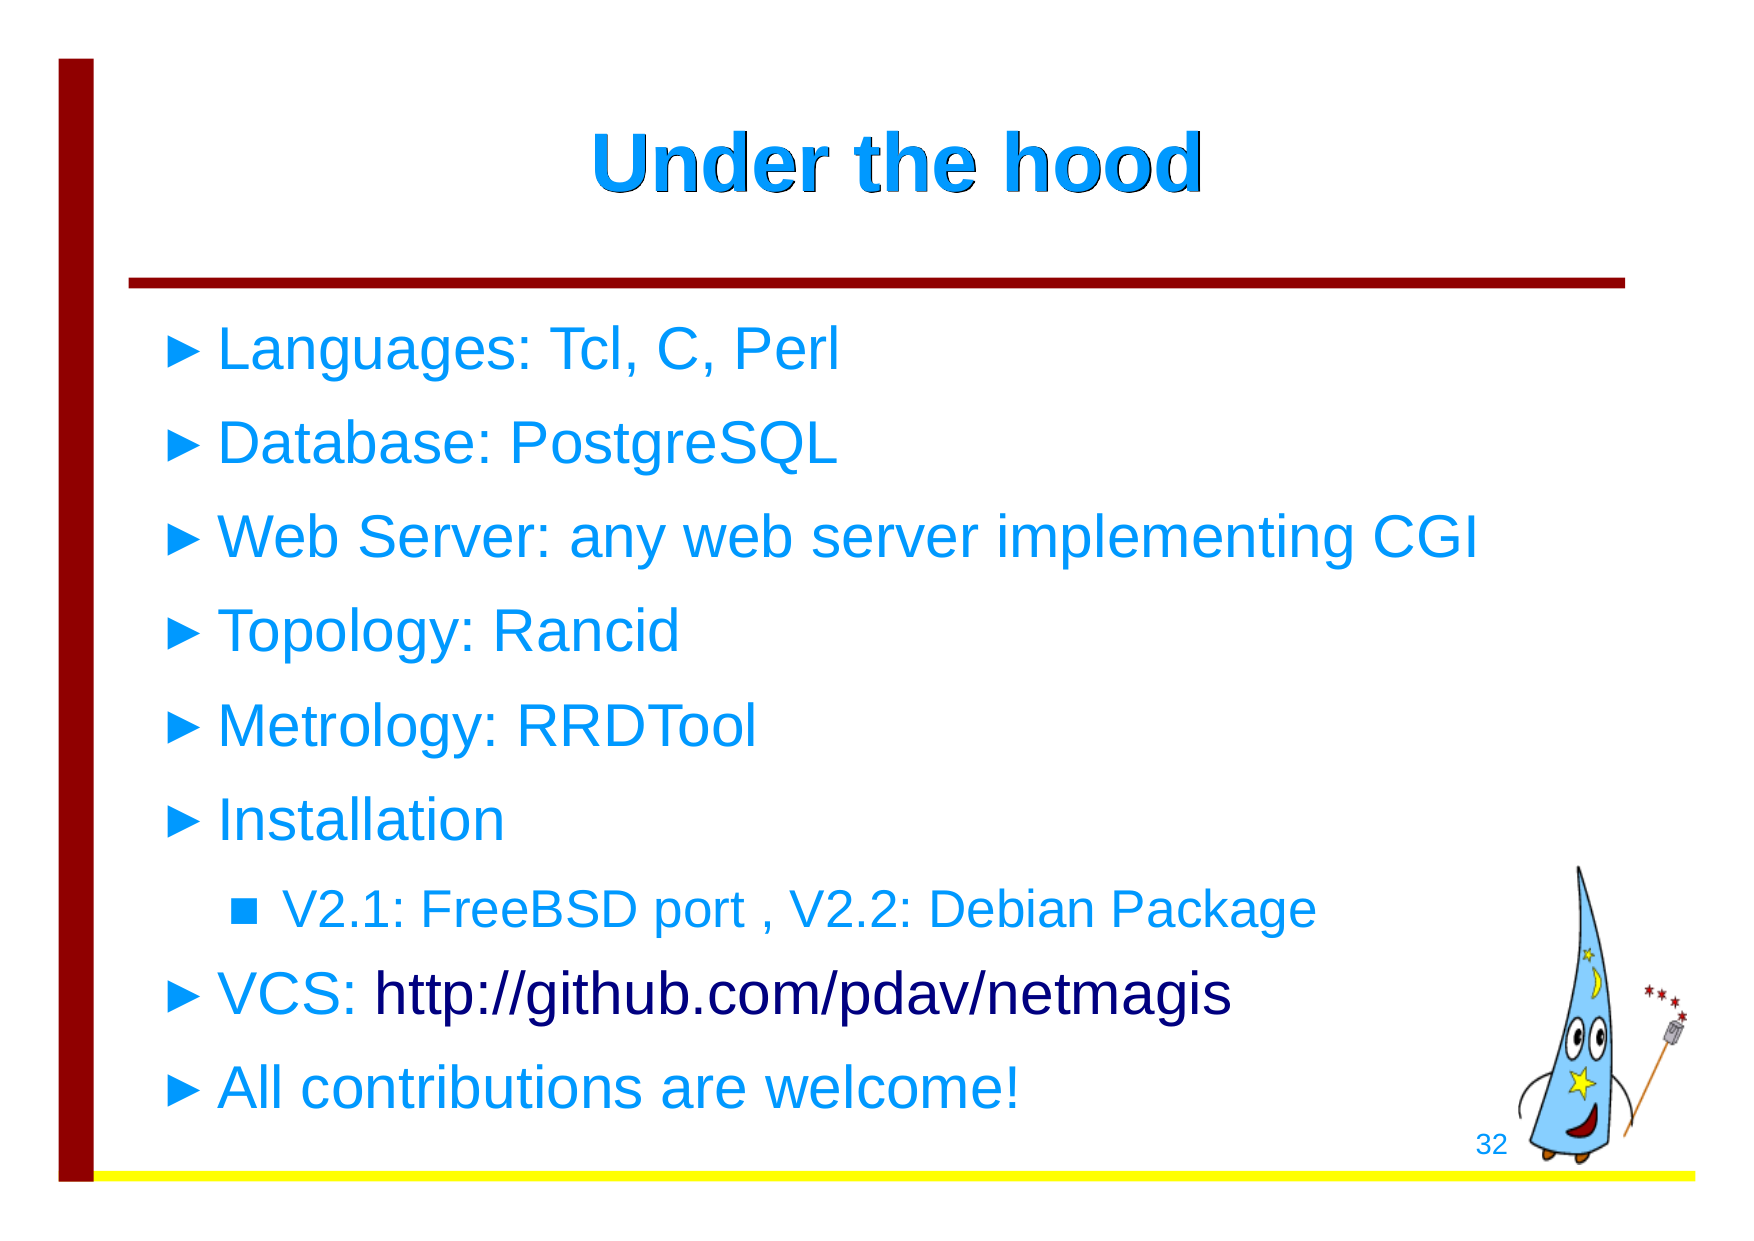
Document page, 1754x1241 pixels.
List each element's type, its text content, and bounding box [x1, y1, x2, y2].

list Languages: Tcl, C, Perl Database: PostgreSQL Web Server: any web server implementing CGI Topology: Rancid Metrology: RRDTool Installation V2.1: FreeBSD port , V2.2: Debian Package VCS: http://github.com/pdav/netmagis All contributions are welcome! [140, 315, 1614, 1134]
title Under the hood [152, 74, 1643, 252]
picture [1518, 865, 1687, 1165]
